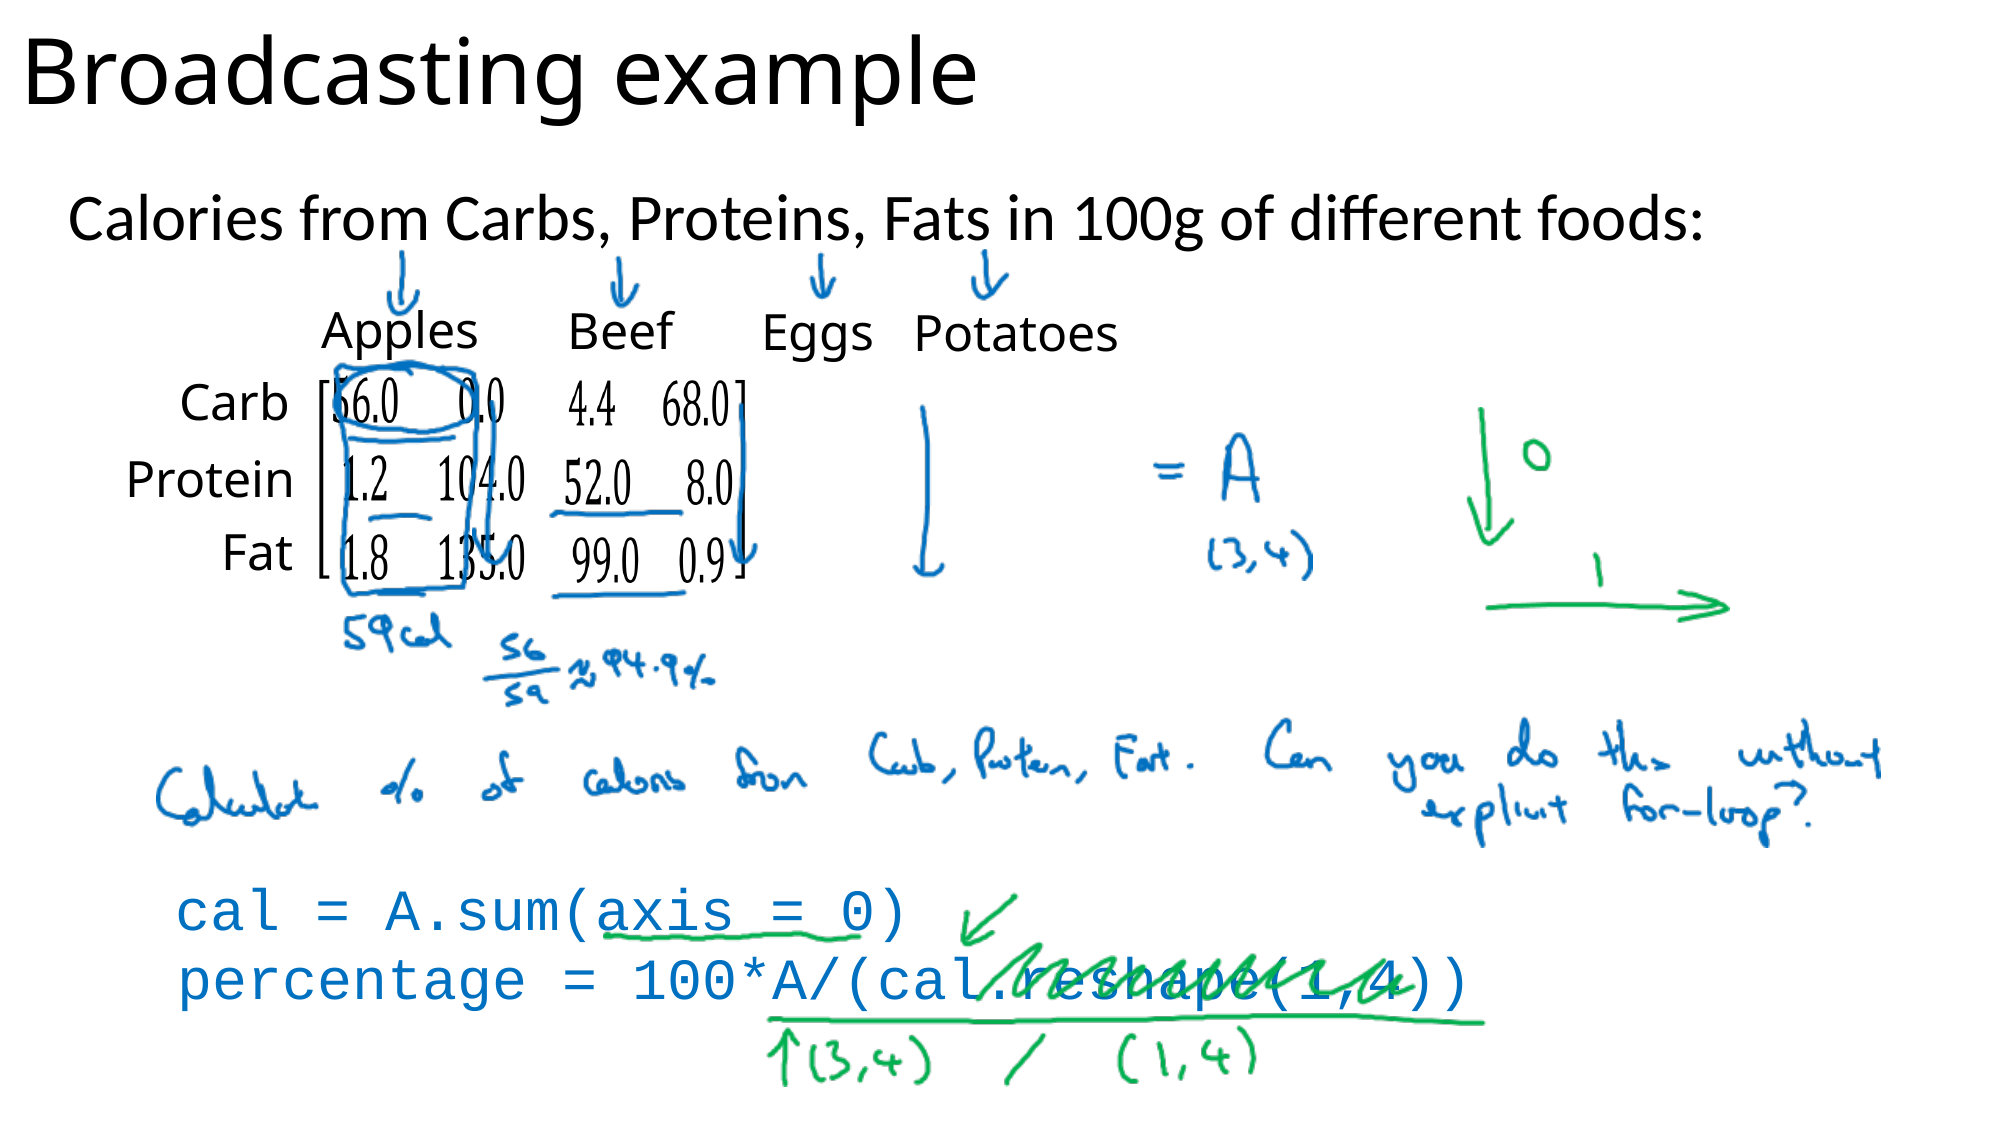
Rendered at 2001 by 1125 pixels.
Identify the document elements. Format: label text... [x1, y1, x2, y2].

picture [156, 249, 1881, 1087]
text_box Protein [110, 440, 156, 515]
text_box Calories from Carbs, Proteins, Fats in 100g of different foods: [54, 166, 1731, 262]
text_box cal = A.sum(axis = 0) [160, 865, 603, 950]
title Broadcasting example [5, 0, 1731, 184]
text_box percentage = 100*A/(cal.reshape(1,4)) [162, 934, 603, 1019]
